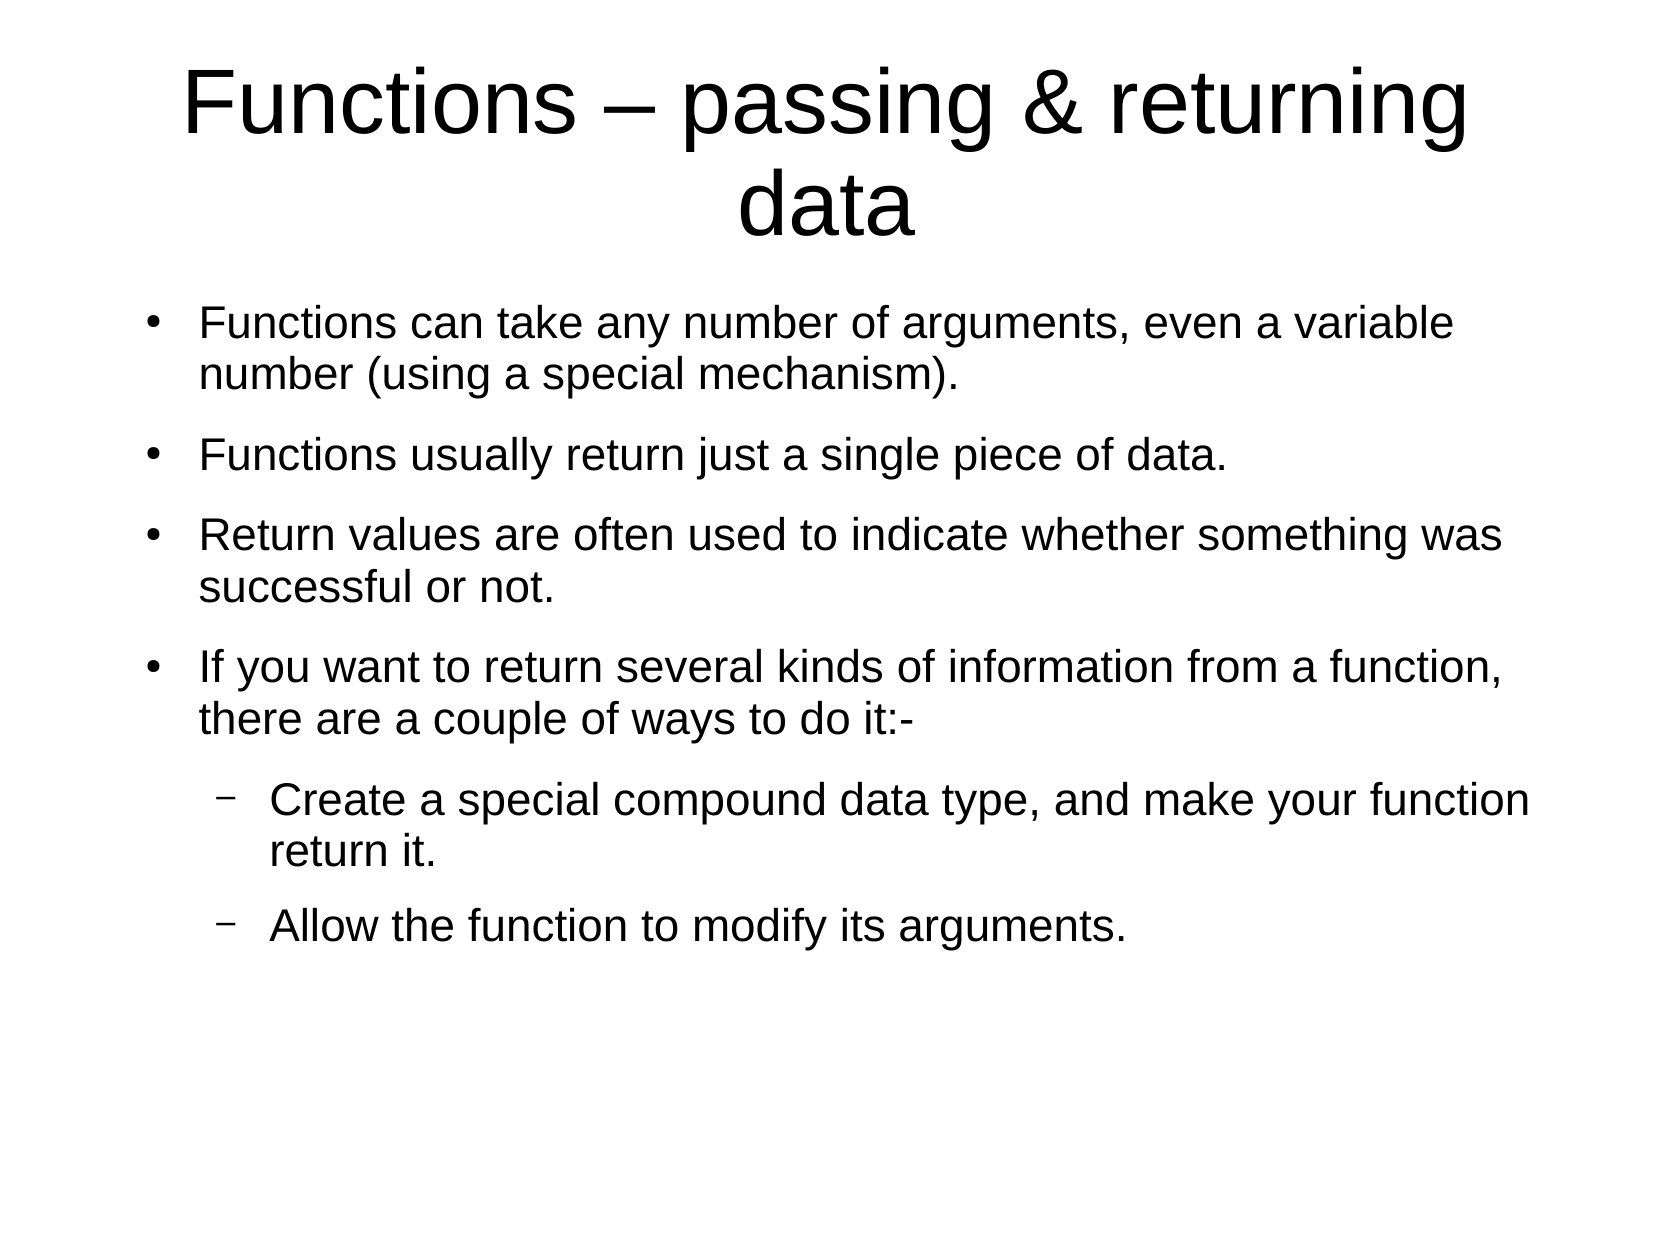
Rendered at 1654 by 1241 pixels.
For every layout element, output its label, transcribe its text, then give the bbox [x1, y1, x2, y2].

title Functions – passing & returning data [82, 49, 1571, 257]
list Functions can take any number of arguments, even a variable number (using a special mechanism). Functions usually return just a single piece of data. Return values are often used to indicate whether something was successful or not. If you want to return several kinds of information from a function, there are a couple of ways to do it:- Create a special compound data type, and make your function return it. Allow the function to modify its arguments. [127, 296, 1583, 1170]
